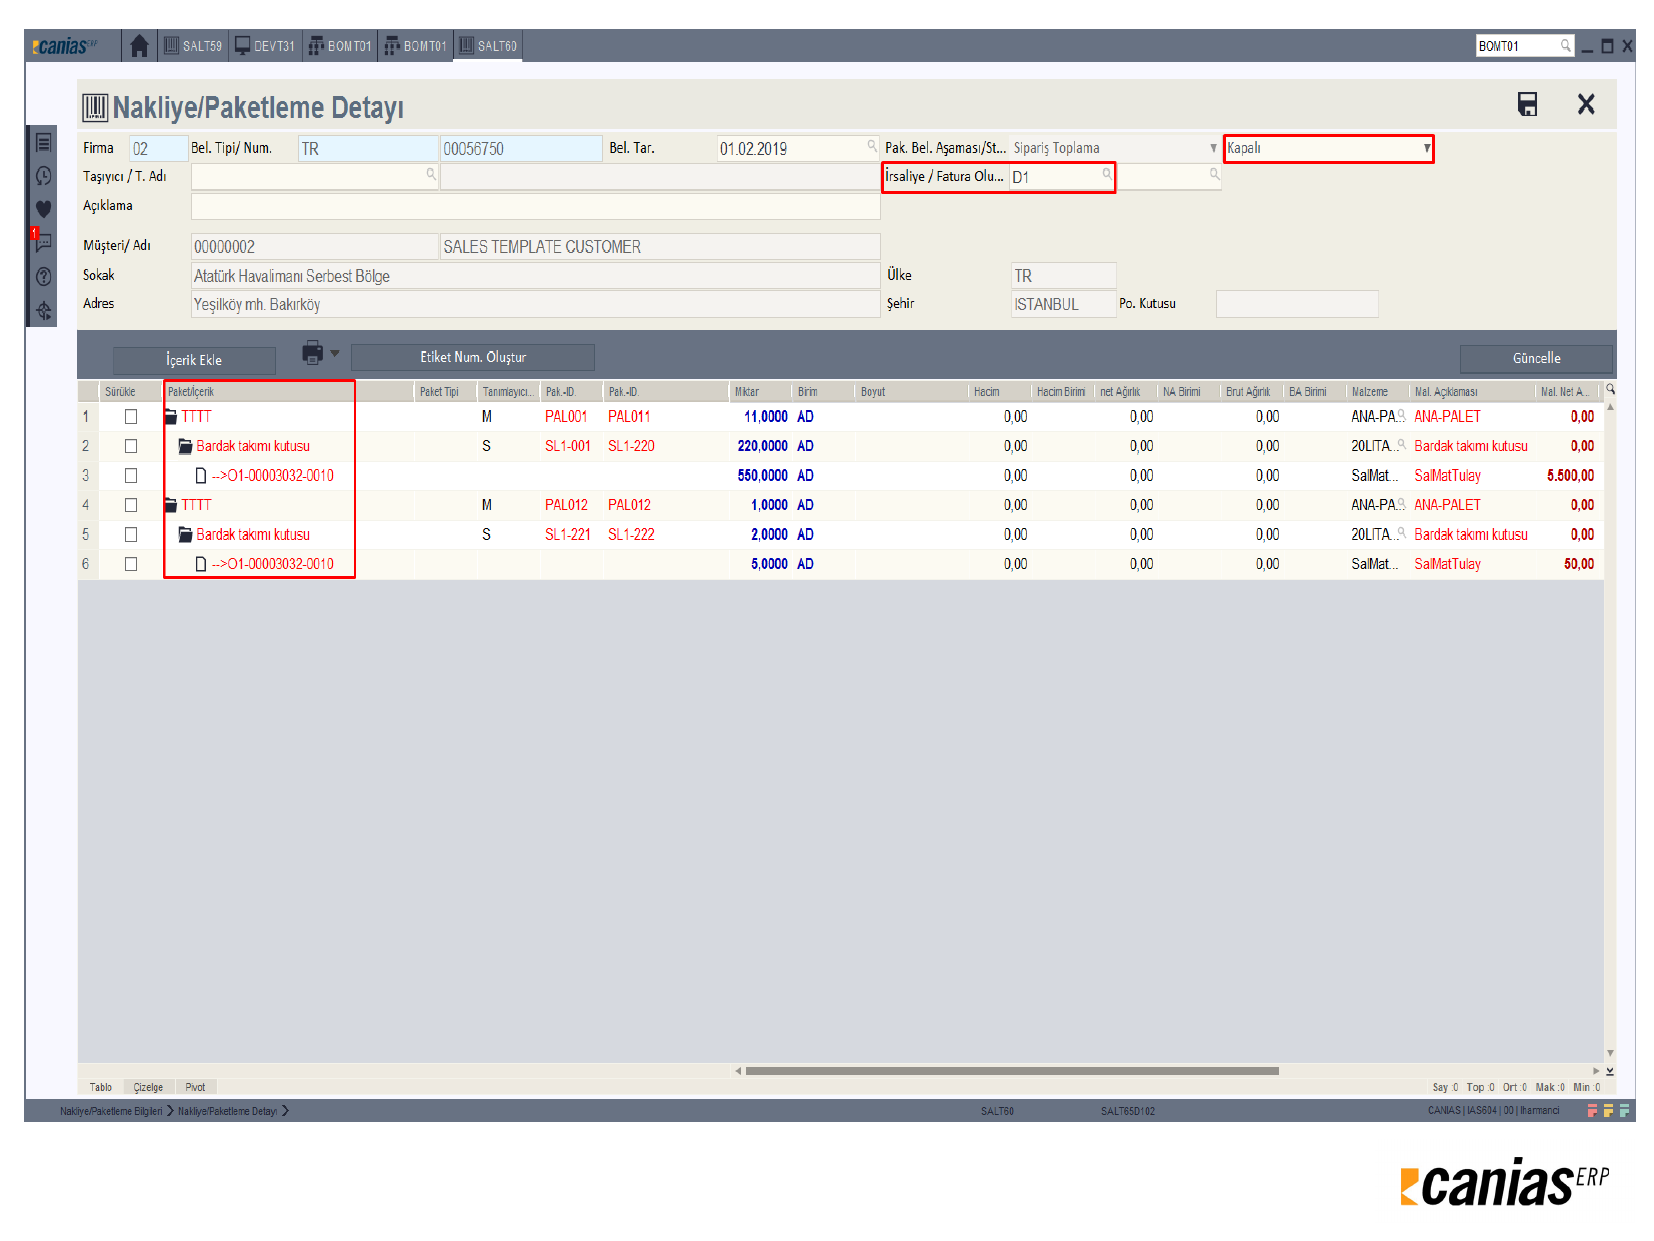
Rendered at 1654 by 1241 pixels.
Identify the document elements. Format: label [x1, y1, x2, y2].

picture [24, 29, 1636, 1123]
picture [1375, 1139, 1635, 1223]
